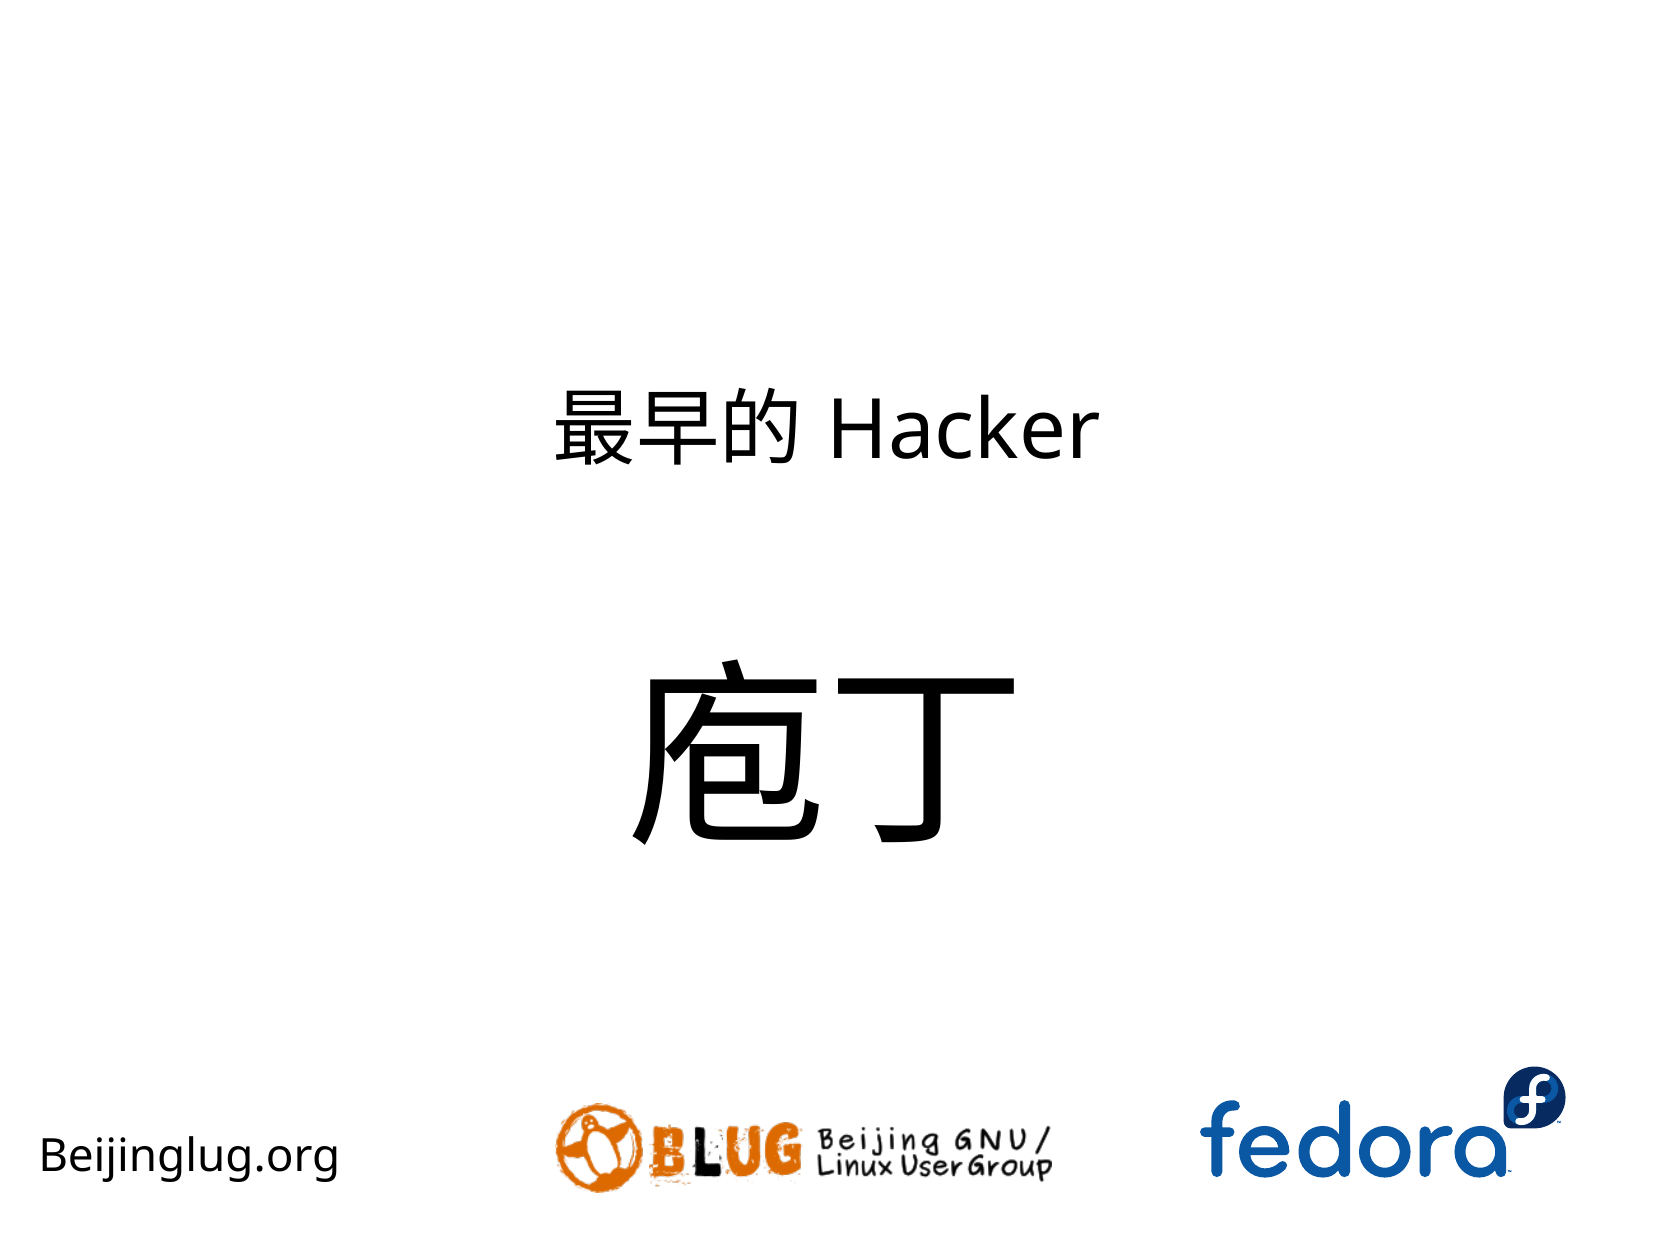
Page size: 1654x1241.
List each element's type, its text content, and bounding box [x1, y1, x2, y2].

text_box 最早的Hacker 庖丁 [330, 354, 1323, 913]
picture [555, 1103, 1052, 1193]
